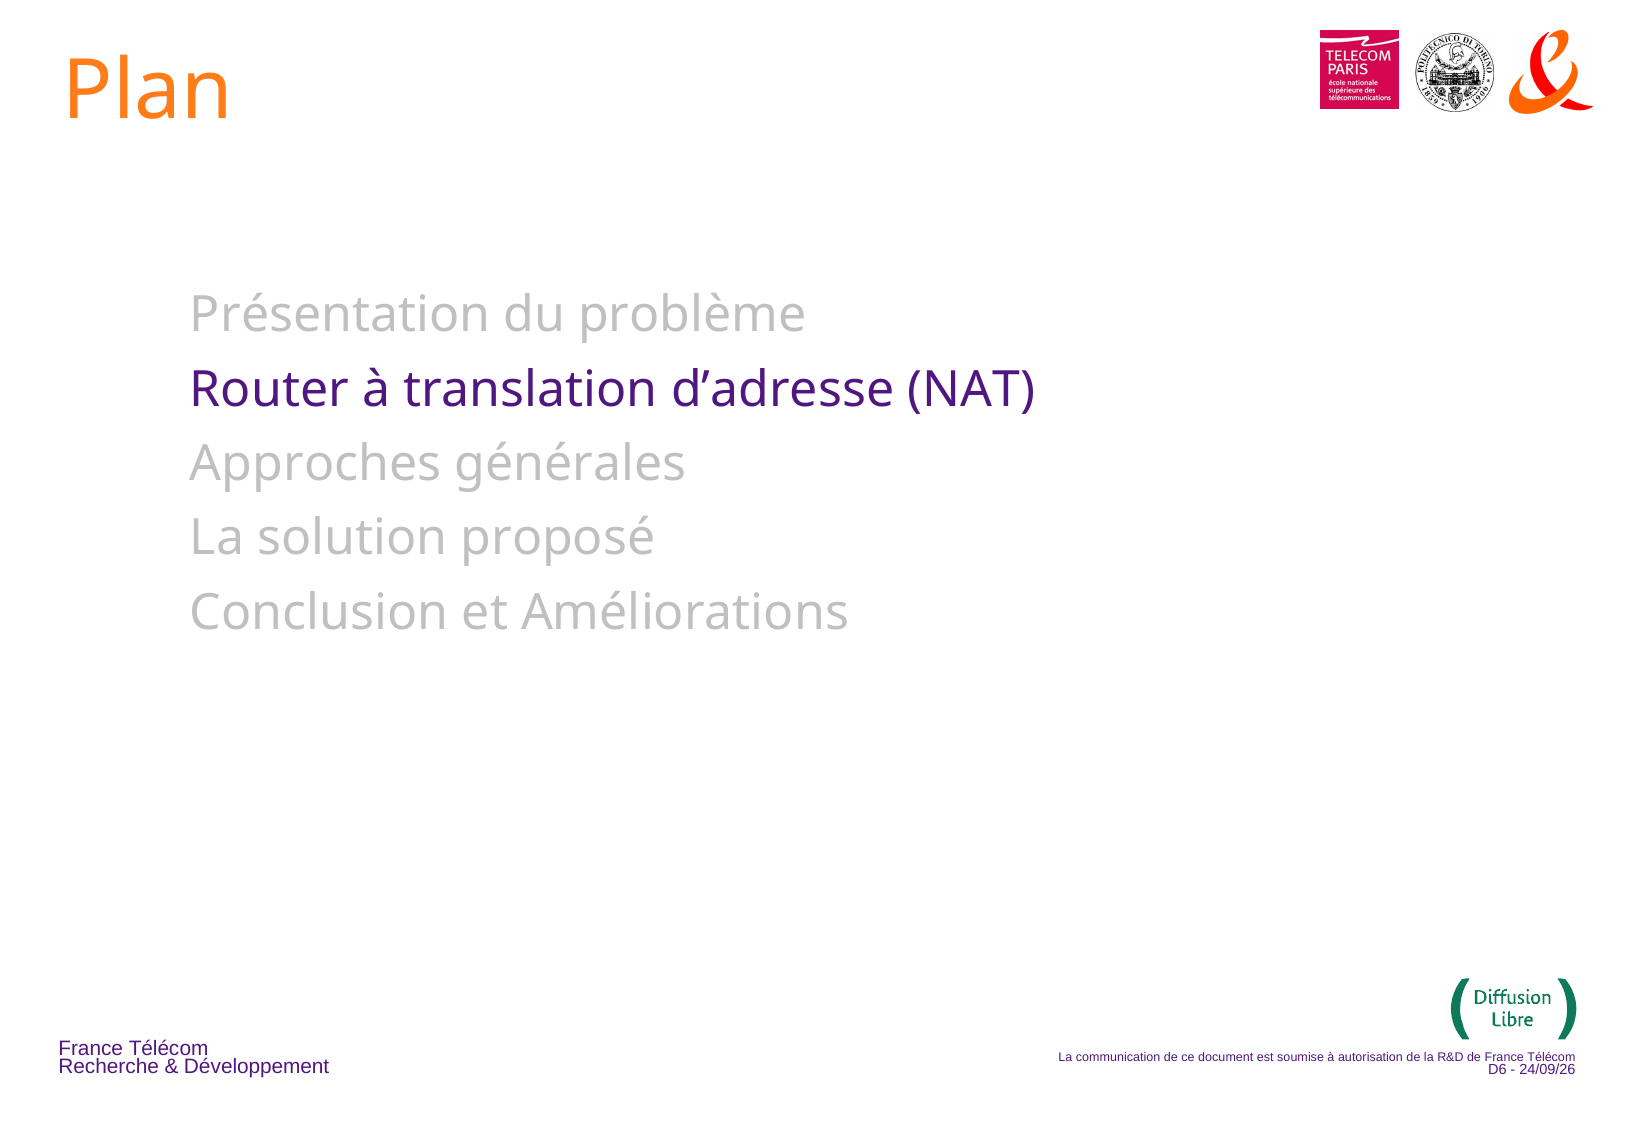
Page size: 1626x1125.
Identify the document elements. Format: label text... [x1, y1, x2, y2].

picture [1509, 30, 1593, 114]
title Plan [48, 37, 1409, 201]
picture [1415, 33, 1494, 112]
picture [1320, 30, 1399, 109]
list Présentation du problème Router à translation d’adresse (NAT) Approches générales La solution proposé Conclusion et Améliorations [138, 269, 1406, 1000]
